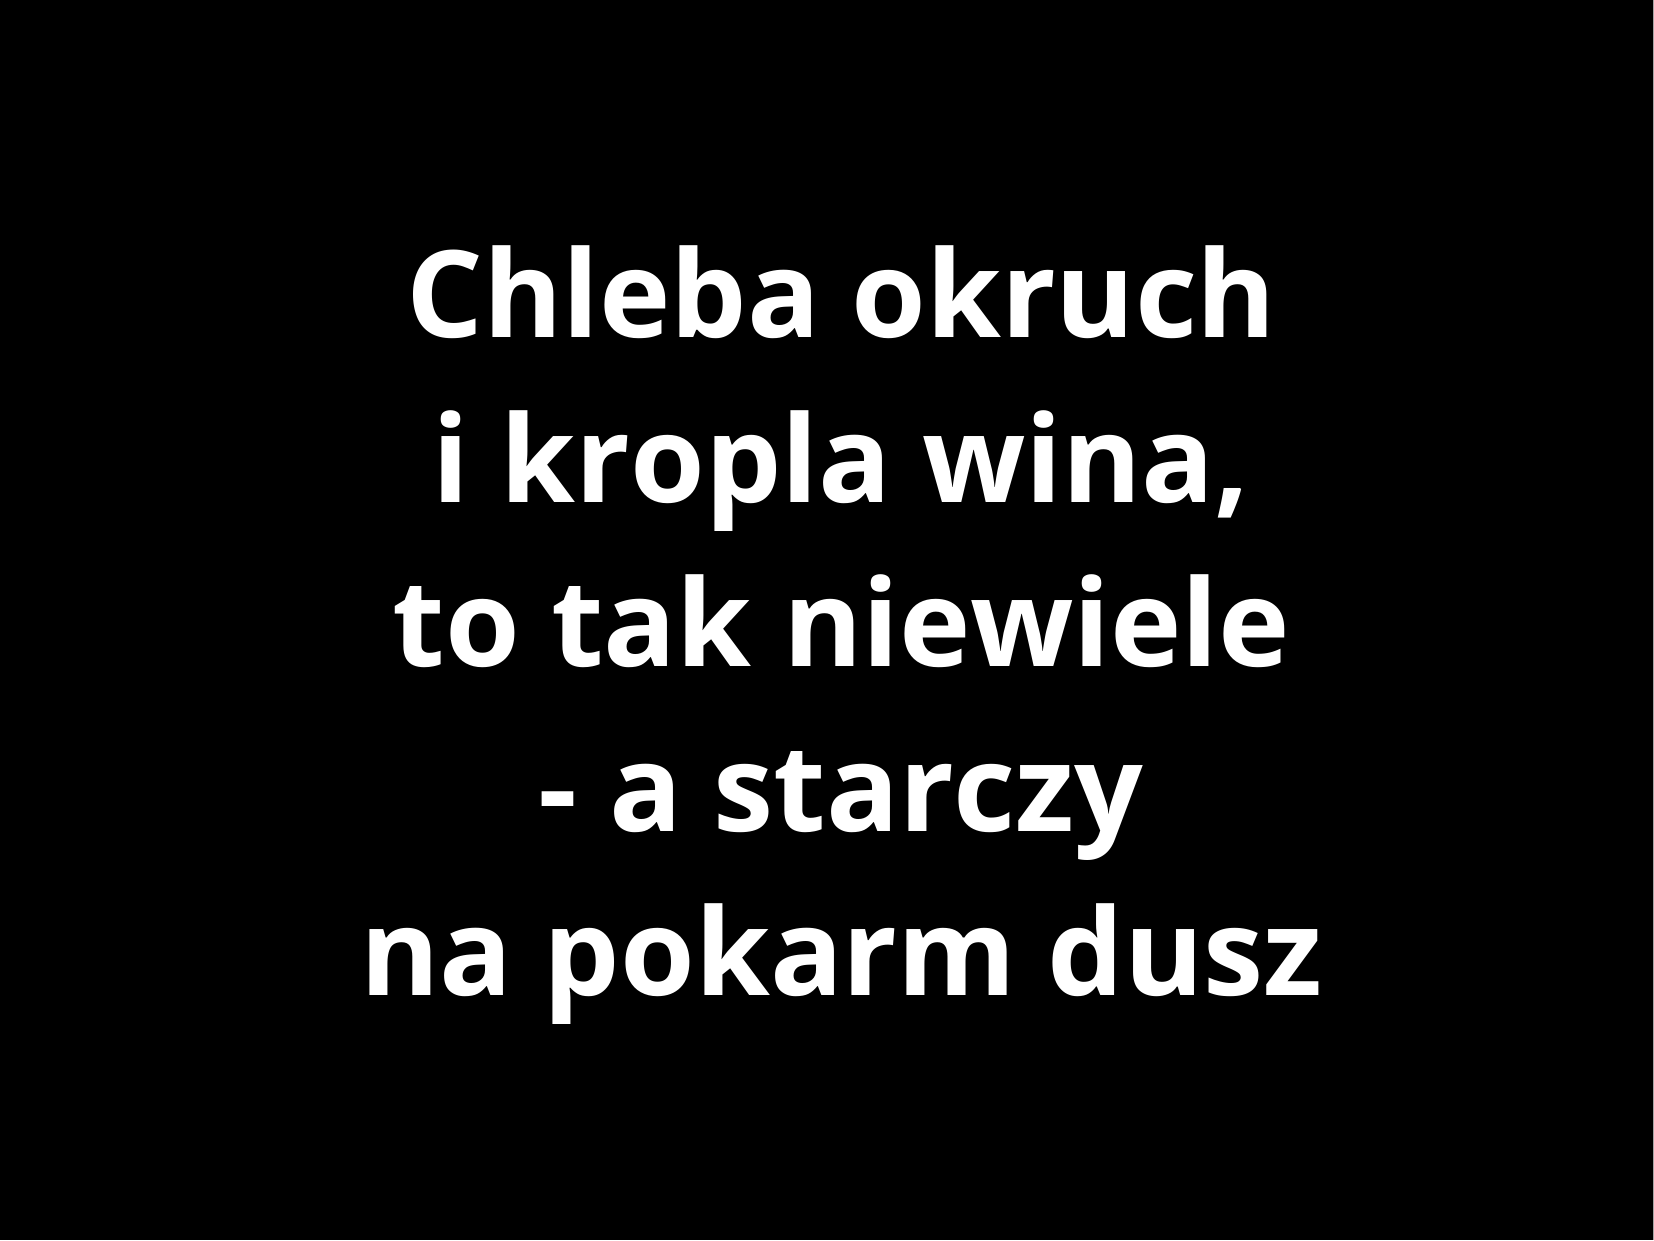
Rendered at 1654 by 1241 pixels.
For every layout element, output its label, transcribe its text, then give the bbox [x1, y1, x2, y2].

subtitle Chleba okruch i kropla wina, to tak niewiele - a starczy na pokarm dusz [0, 0, 1654, 1241]
